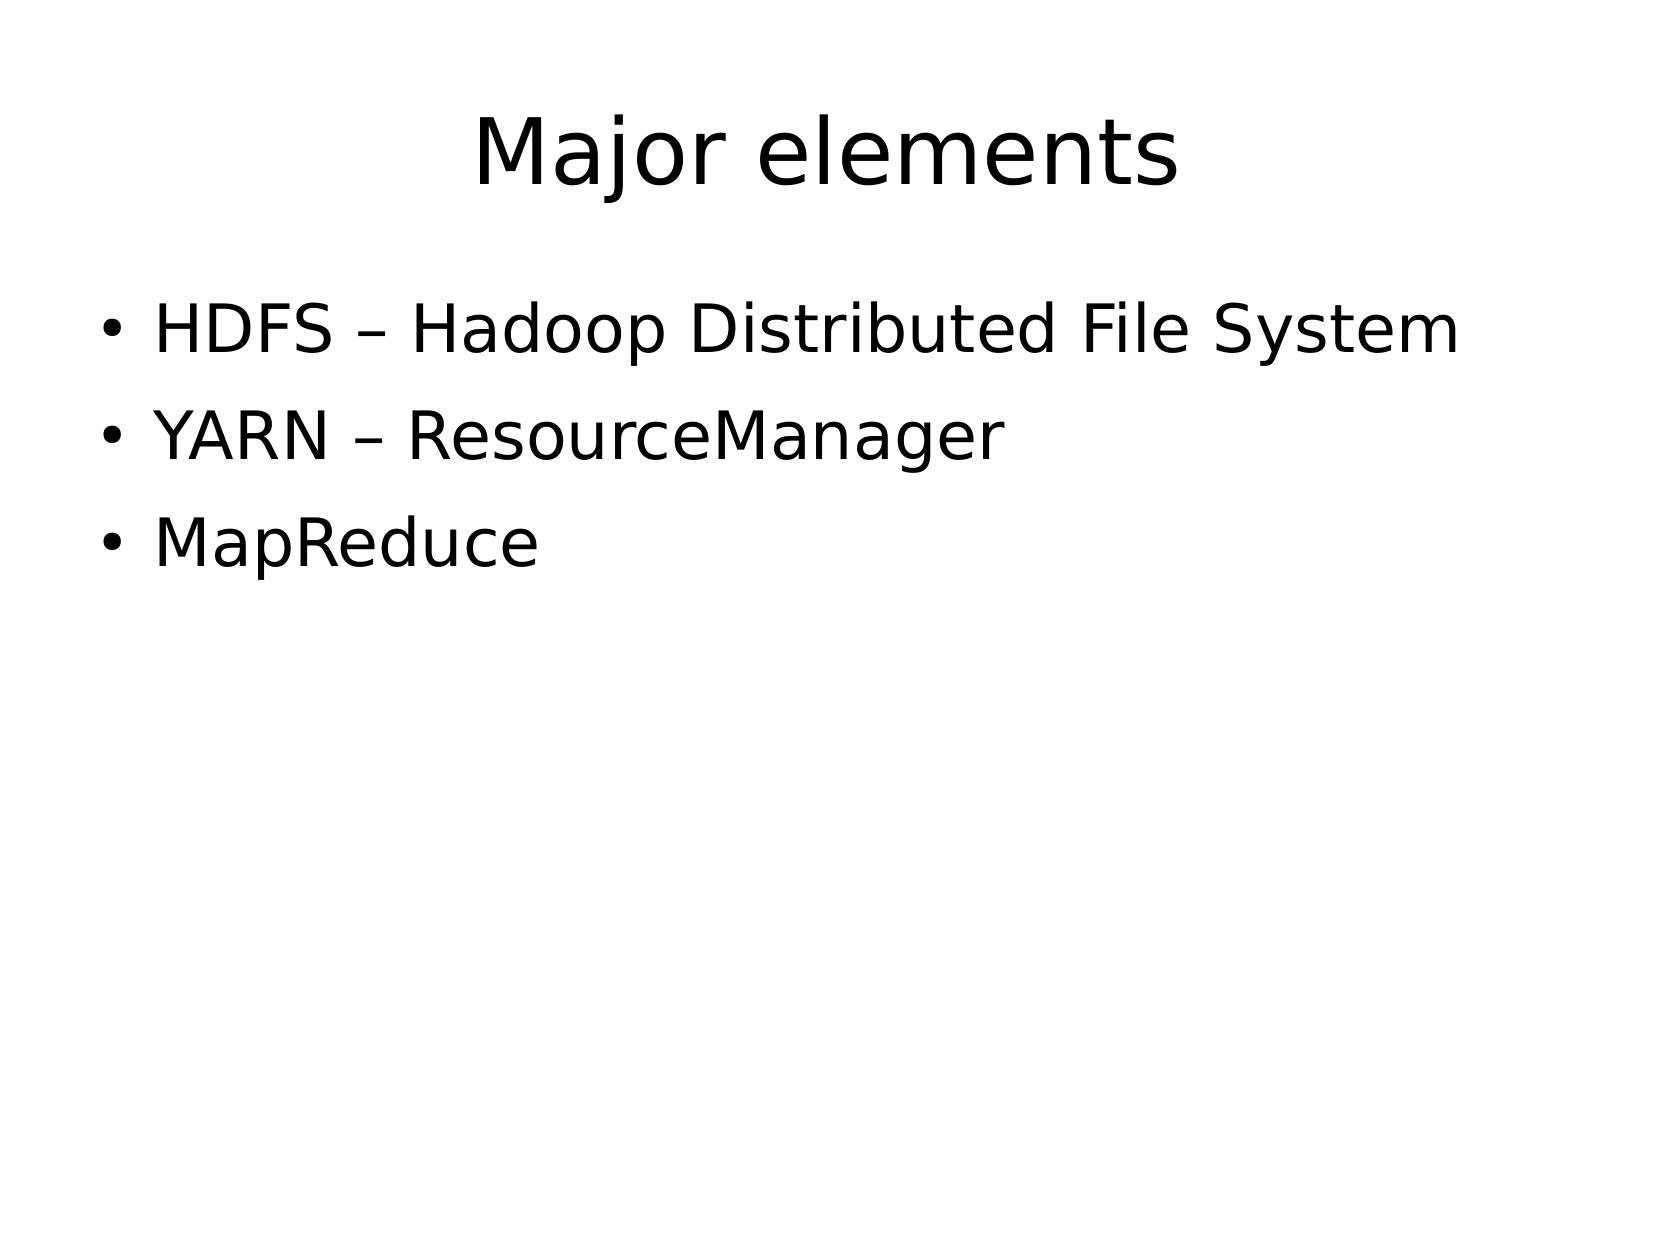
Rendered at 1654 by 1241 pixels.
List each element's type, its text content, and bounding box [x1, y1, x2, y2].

title Major elements [82, 49, 1571, 257]
list HDFS – Hadoop Distributed File System YARN – ResourceManager MapReduce [82, 290, 1571, 1010]
